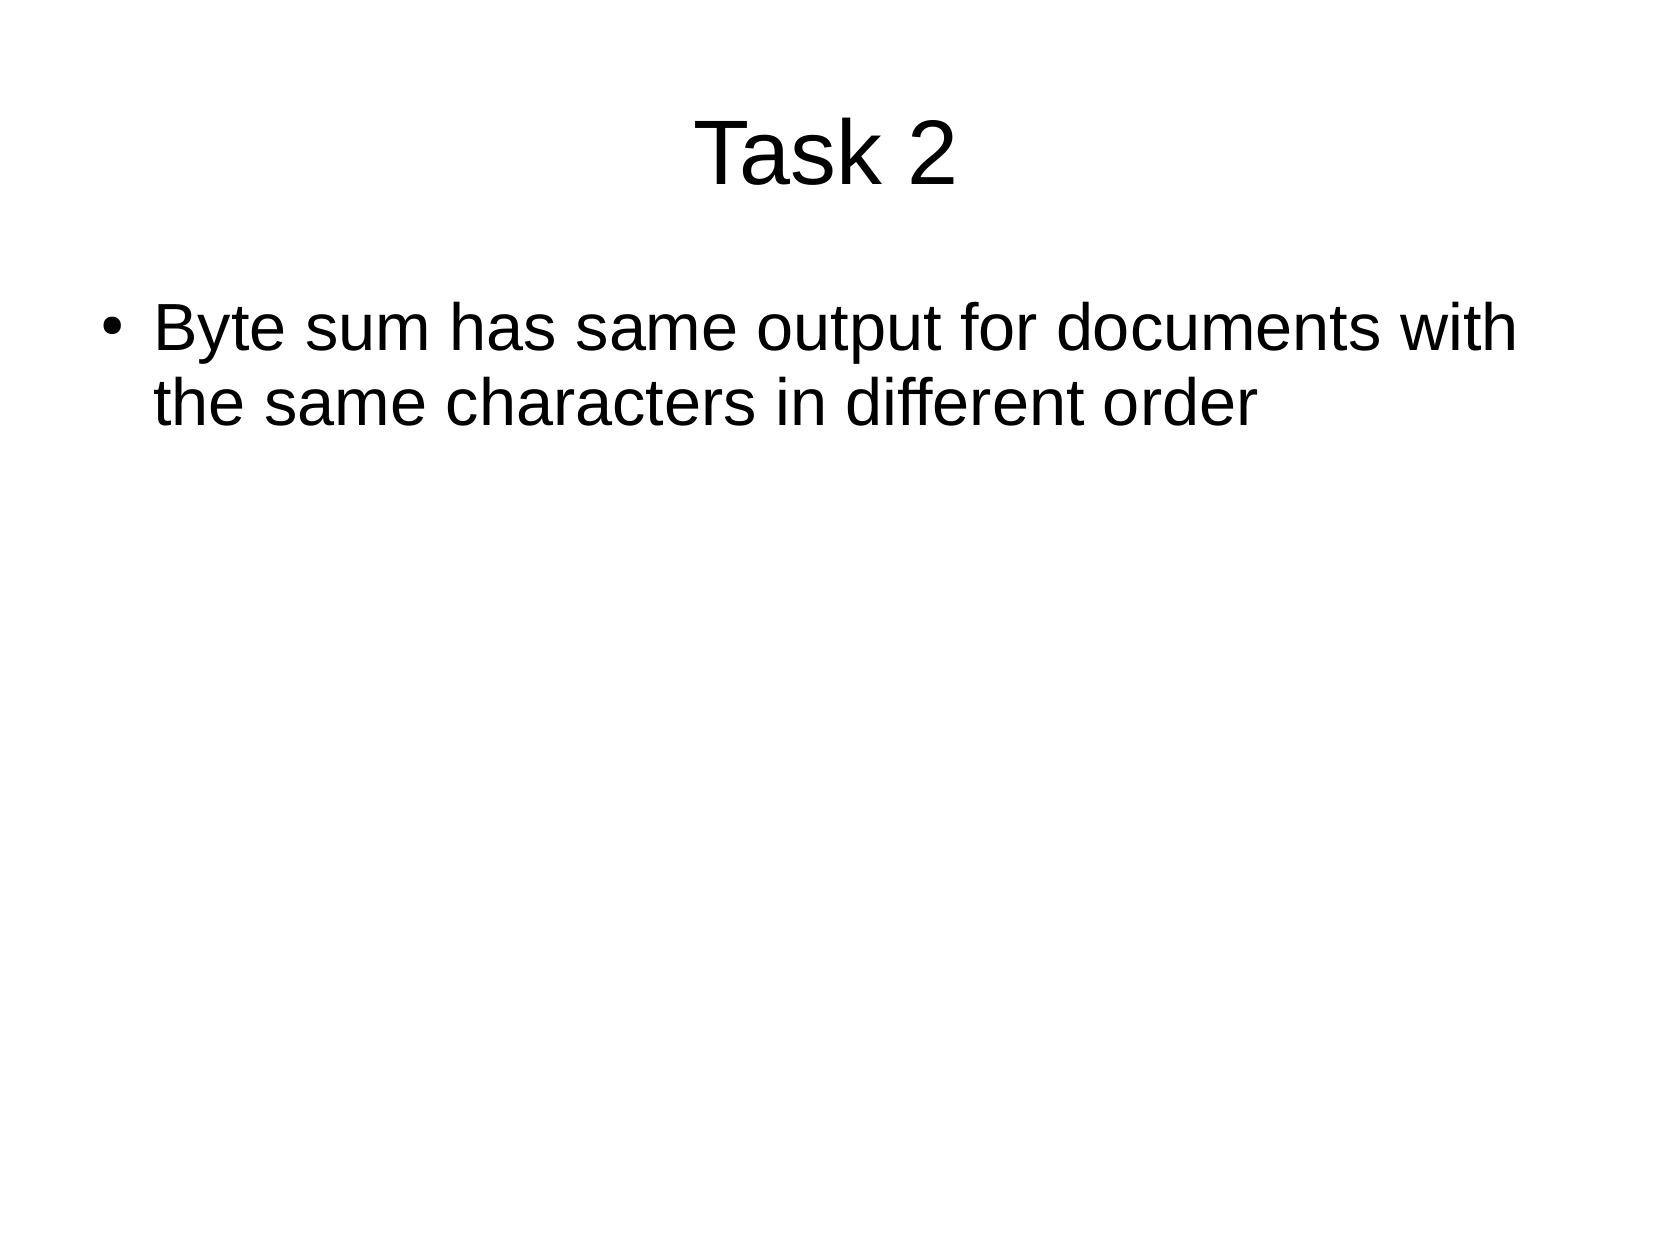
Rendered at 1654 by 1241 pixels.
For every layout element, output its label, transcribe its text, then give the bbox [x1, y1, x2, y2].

list Byte sum has same output for documents with the same characters in different order [82, 290, 1571, 1010]
title Task 2 [82, 49, 1571, 257]
